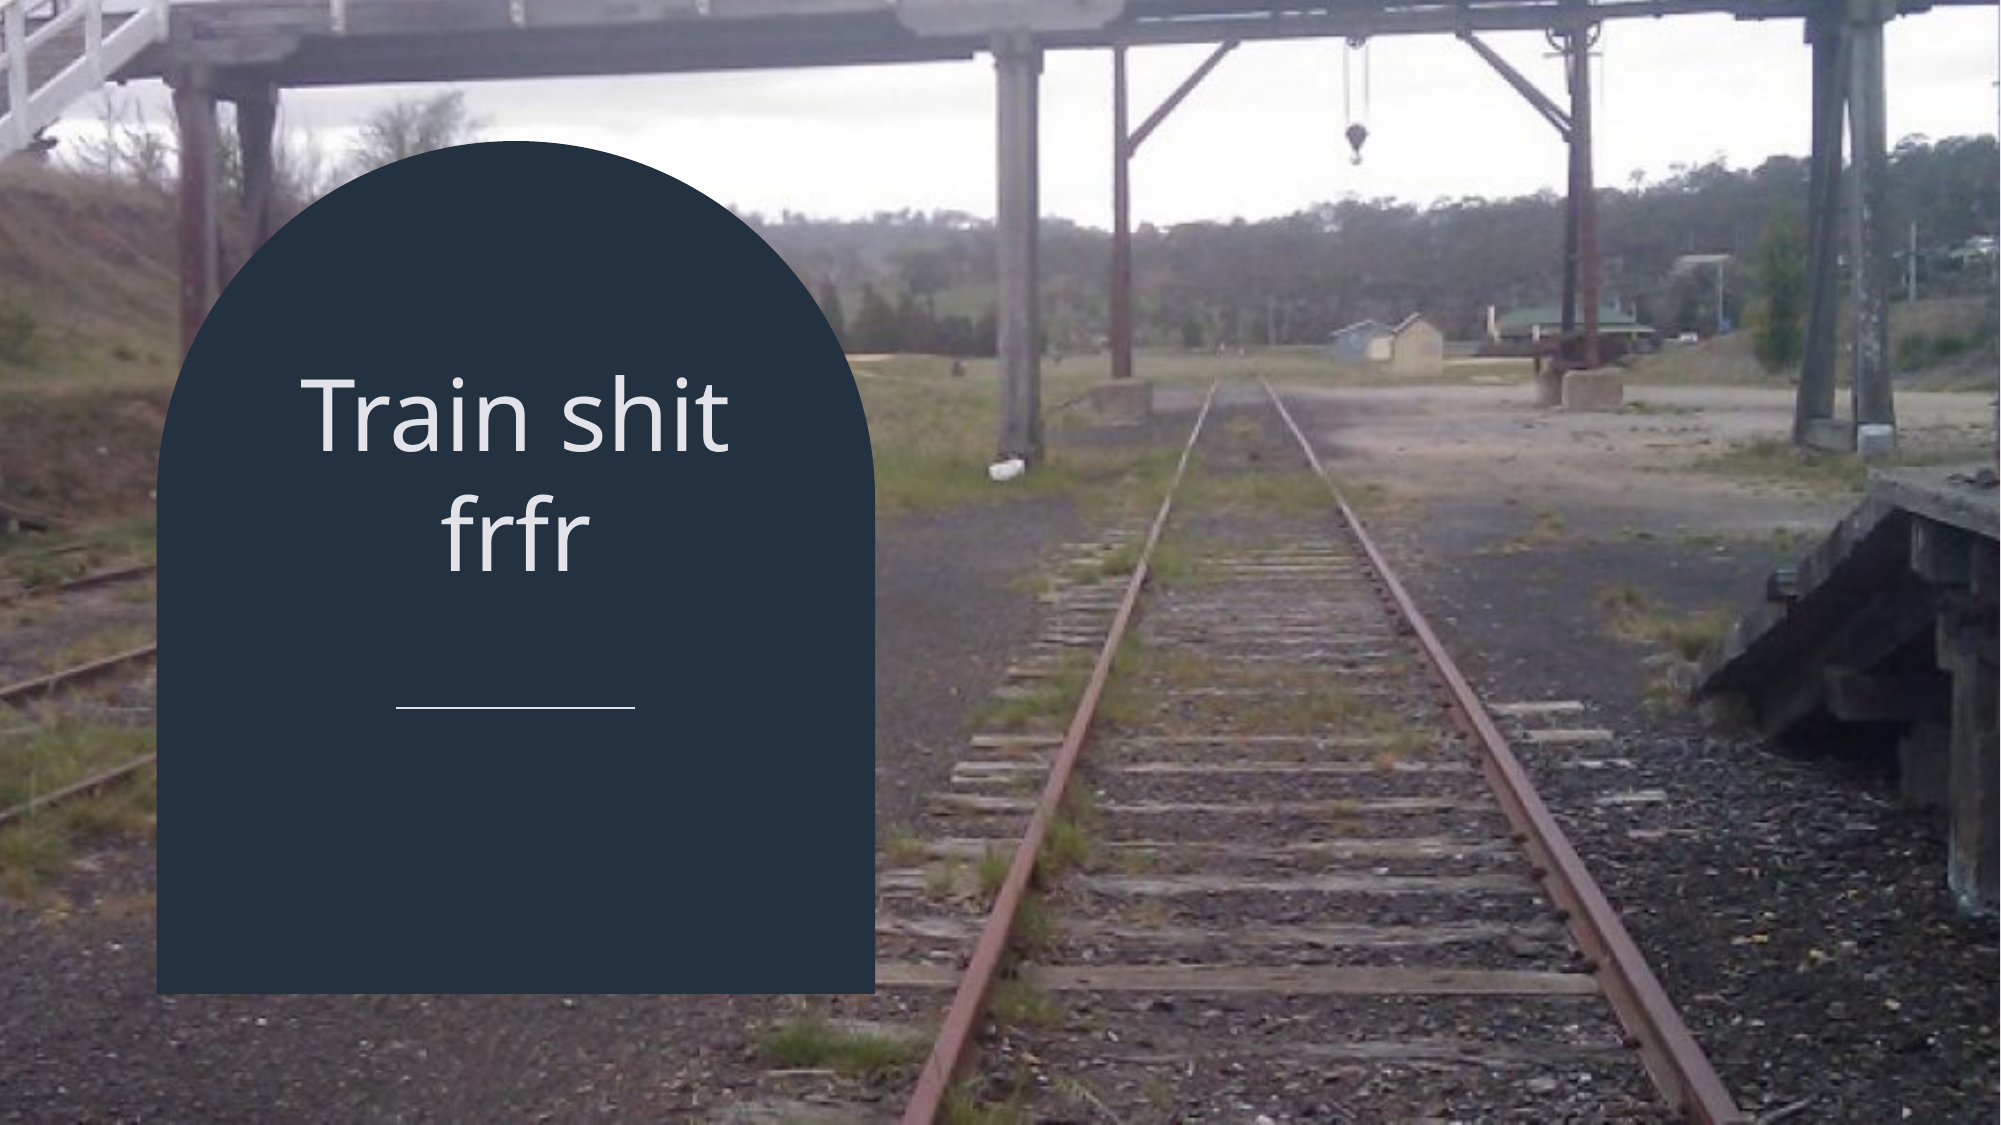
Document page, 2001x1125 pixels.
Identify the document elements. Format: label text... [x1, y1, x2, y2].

picture [0, 0, 2000, 1125]
text_box [156, 141, 876, 994]
title Train shit frfr [239, 295, 793, 599]
